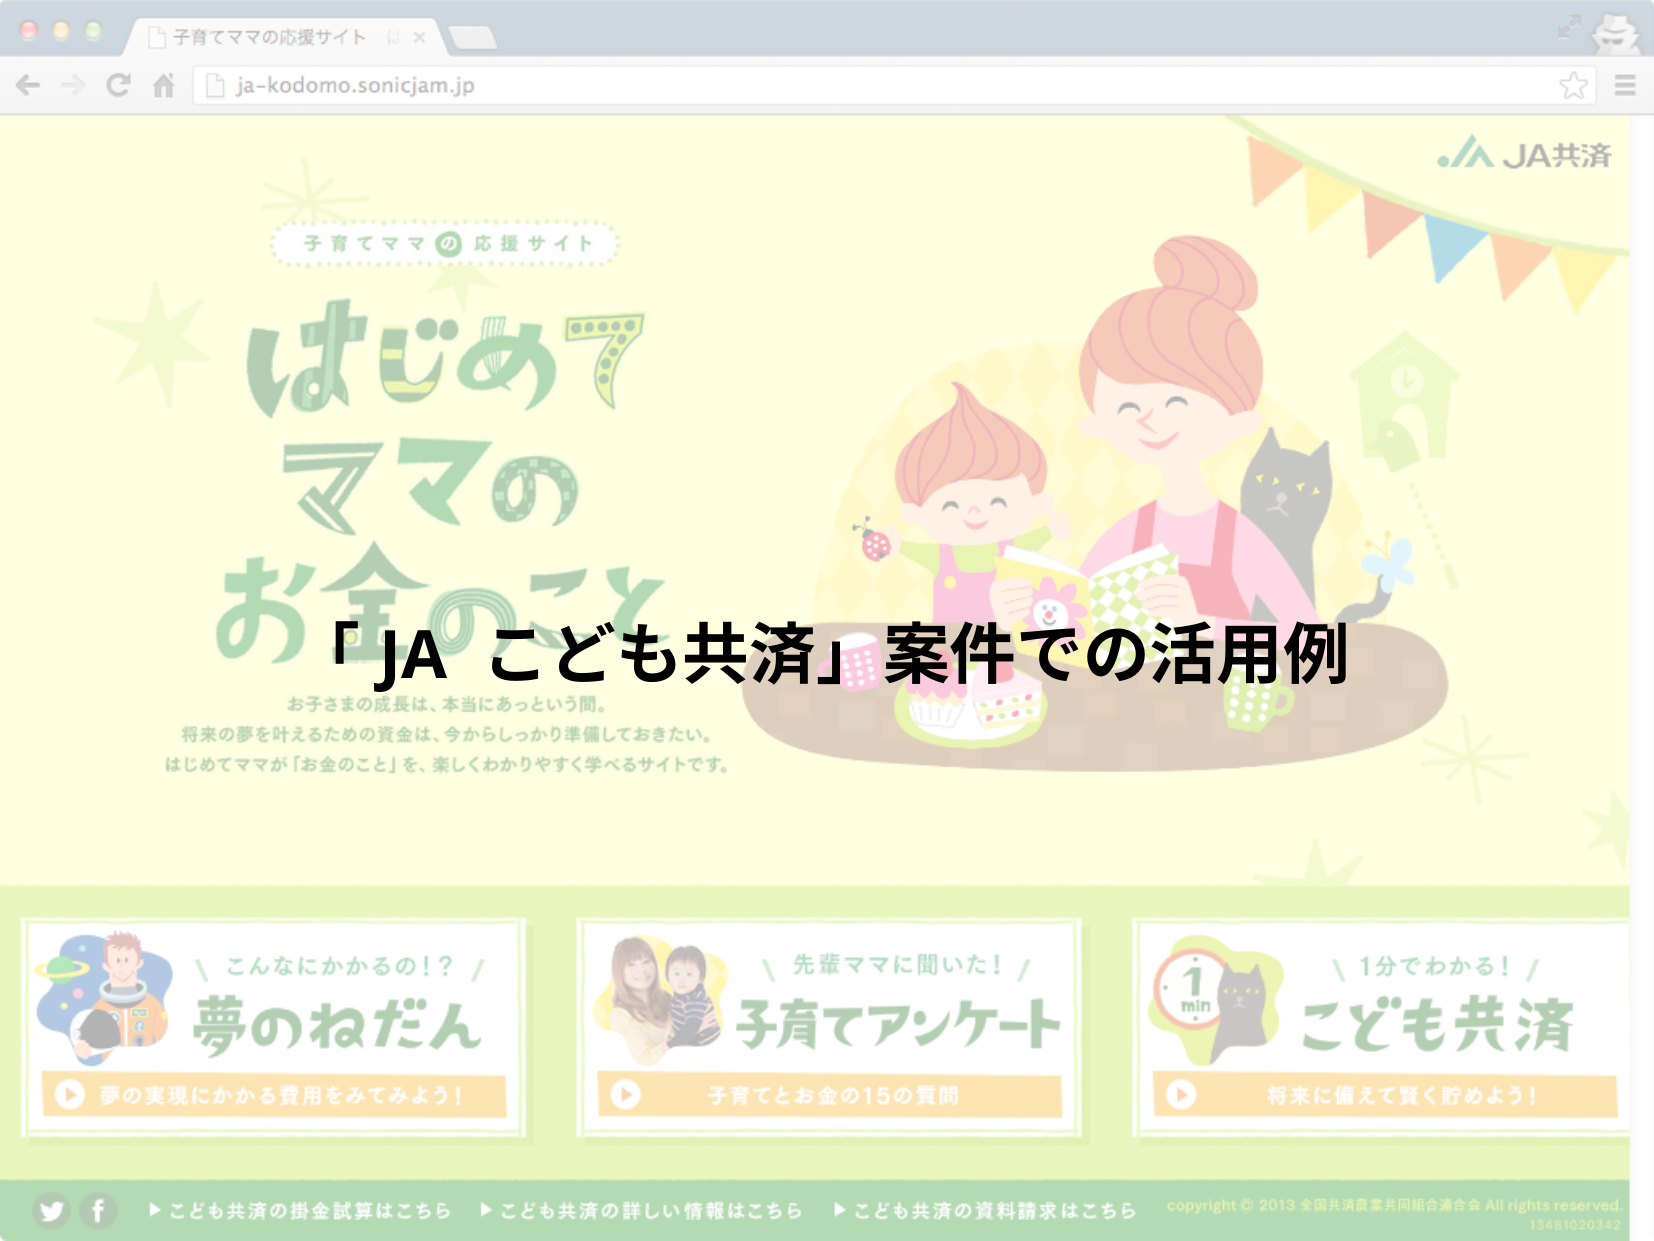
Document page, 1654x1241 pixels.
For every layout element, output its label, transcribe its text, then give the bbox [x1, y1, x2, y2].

subtitle 「JA こども共済」案件での活用例 [77, 144, 1566, 1105]
text_box [0, 0, 1654, 1241]
